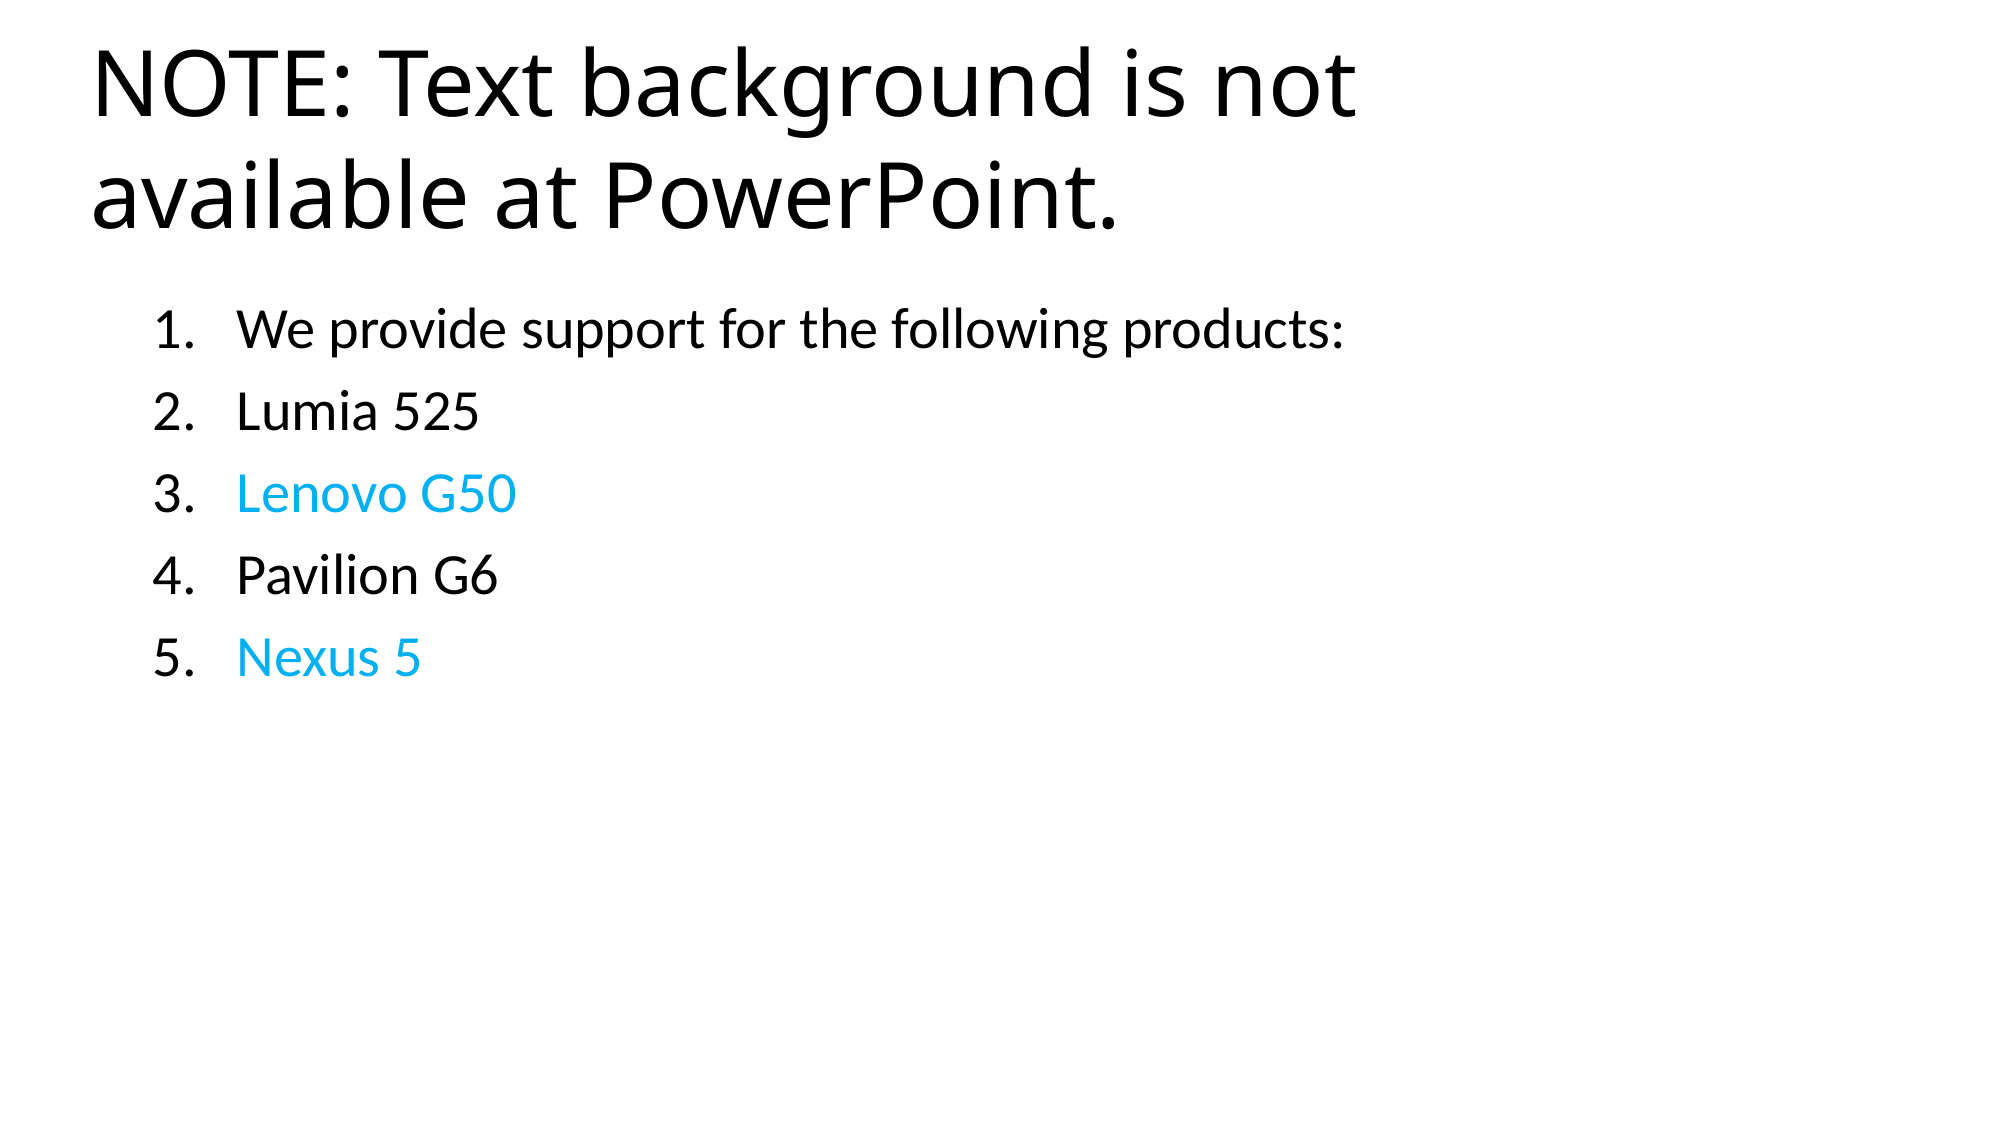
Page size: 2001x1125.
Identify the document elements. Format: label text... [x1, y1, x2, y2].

list We provide support for the following products: Lumia 525 Lenovo G50 Pavilion G6 Nexus 5 [137, 299, 1863, 1014]
title NOTE: Text background is not available at PowerPoint. [137, 59, 1863, 278]
